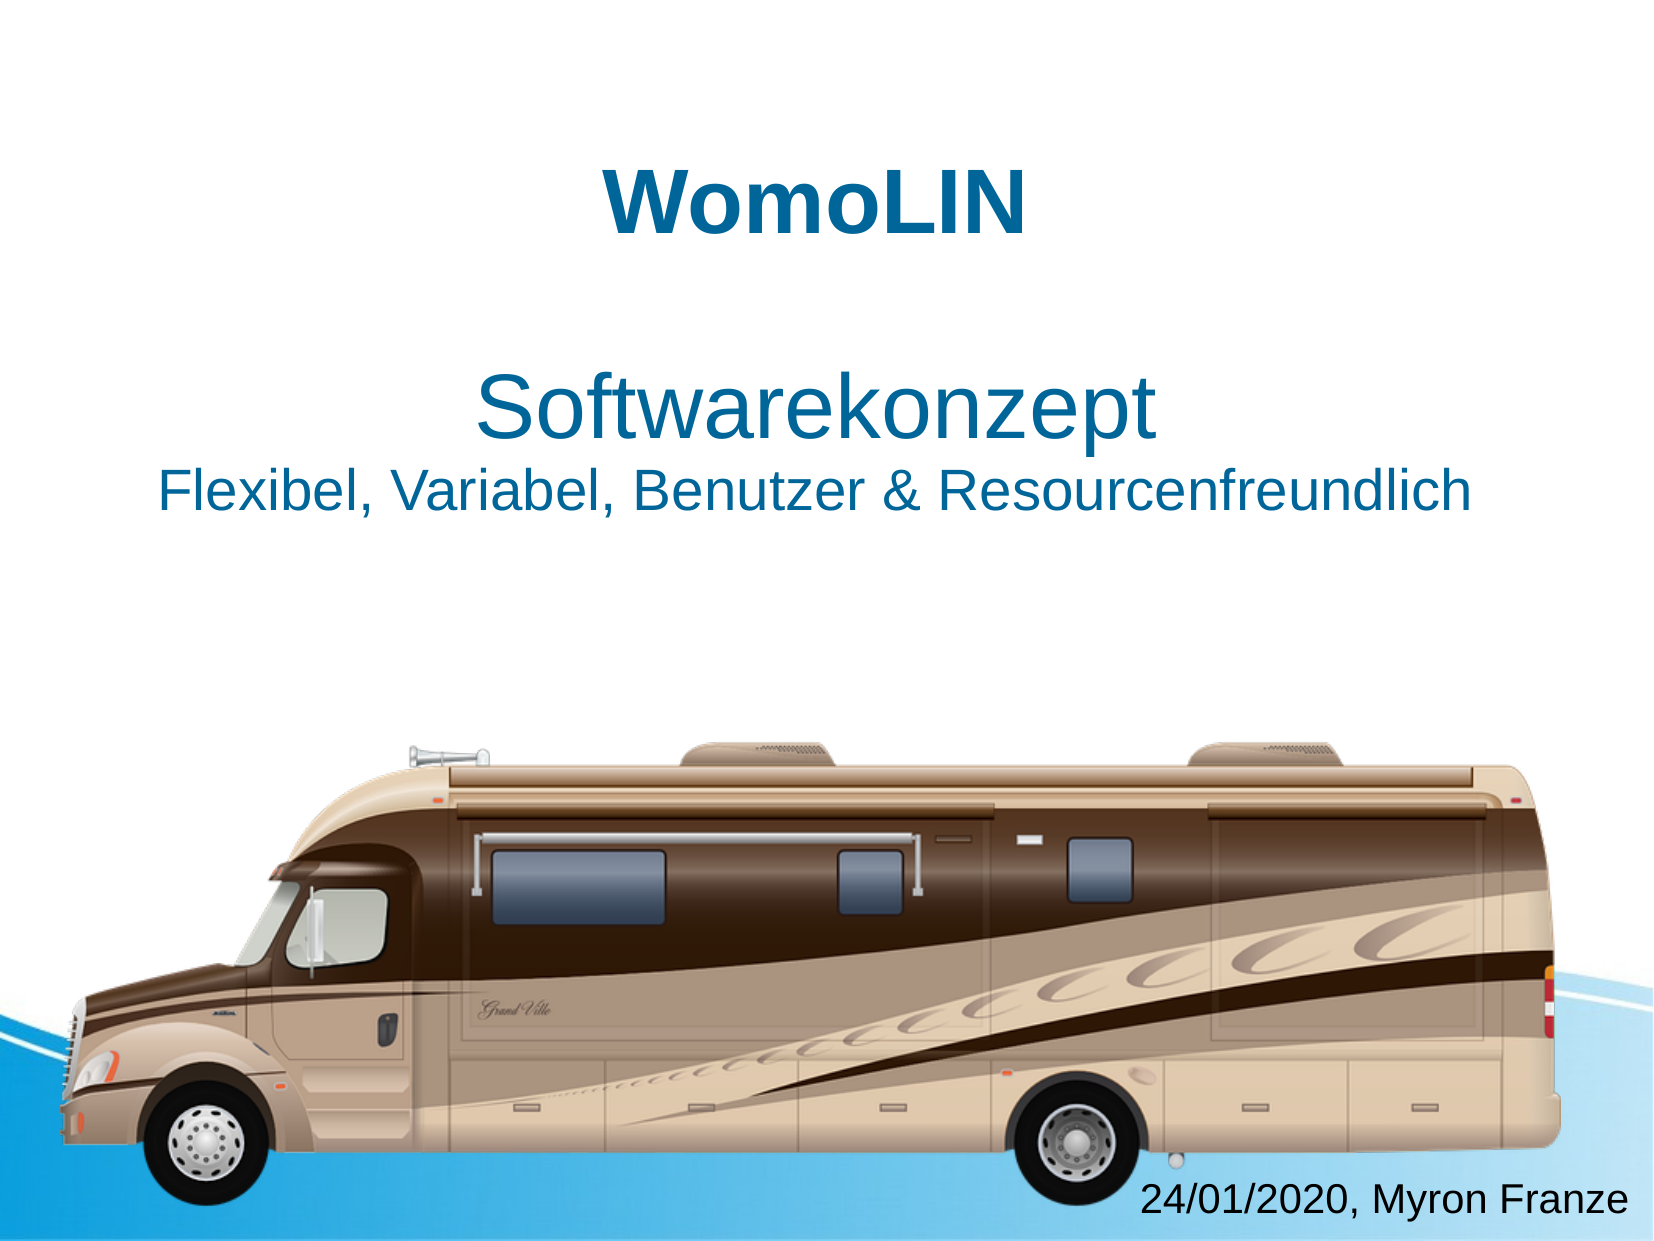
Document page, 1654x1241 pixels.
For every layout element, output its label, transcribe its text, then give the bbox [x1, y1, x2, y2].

picture [0, 599, 1654, 1241]
title WomoLIN Softwarekonzept Flexibel, Variabel, Benutzer & Resourcenfreundlich [71, 150, 1561, 523]
text_box 24/01/2020, Myron Franze [1125, 1168, 1645, 1231]
